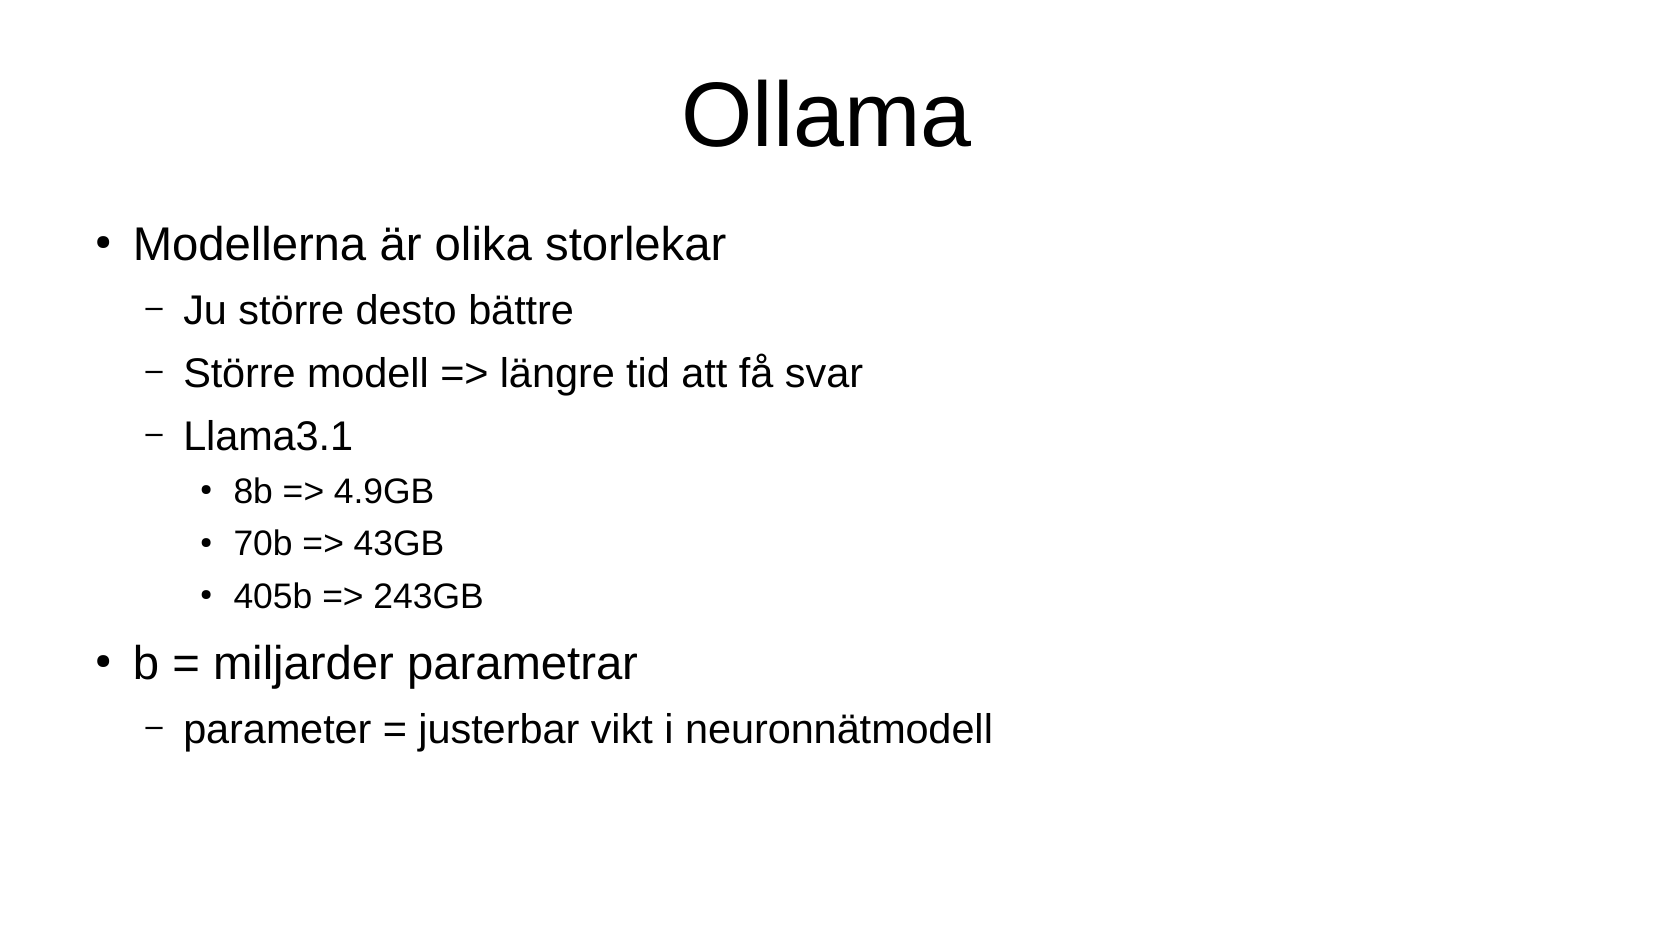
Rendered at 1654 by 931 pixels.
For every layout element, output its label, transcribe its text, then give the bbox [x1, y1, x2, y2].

title Ollama [82, 37, 1571, 193]
list Modellerna är olika storlekar Ju större desto bättre Större modell => längre tid att få svar Llama3.1 8b => 4.9GB 70b => 43GB 405b => 243GB b = miljarder parametrar parameter = justerbar vikt i neuronnätmodell [82, 217, 1571, 758]
